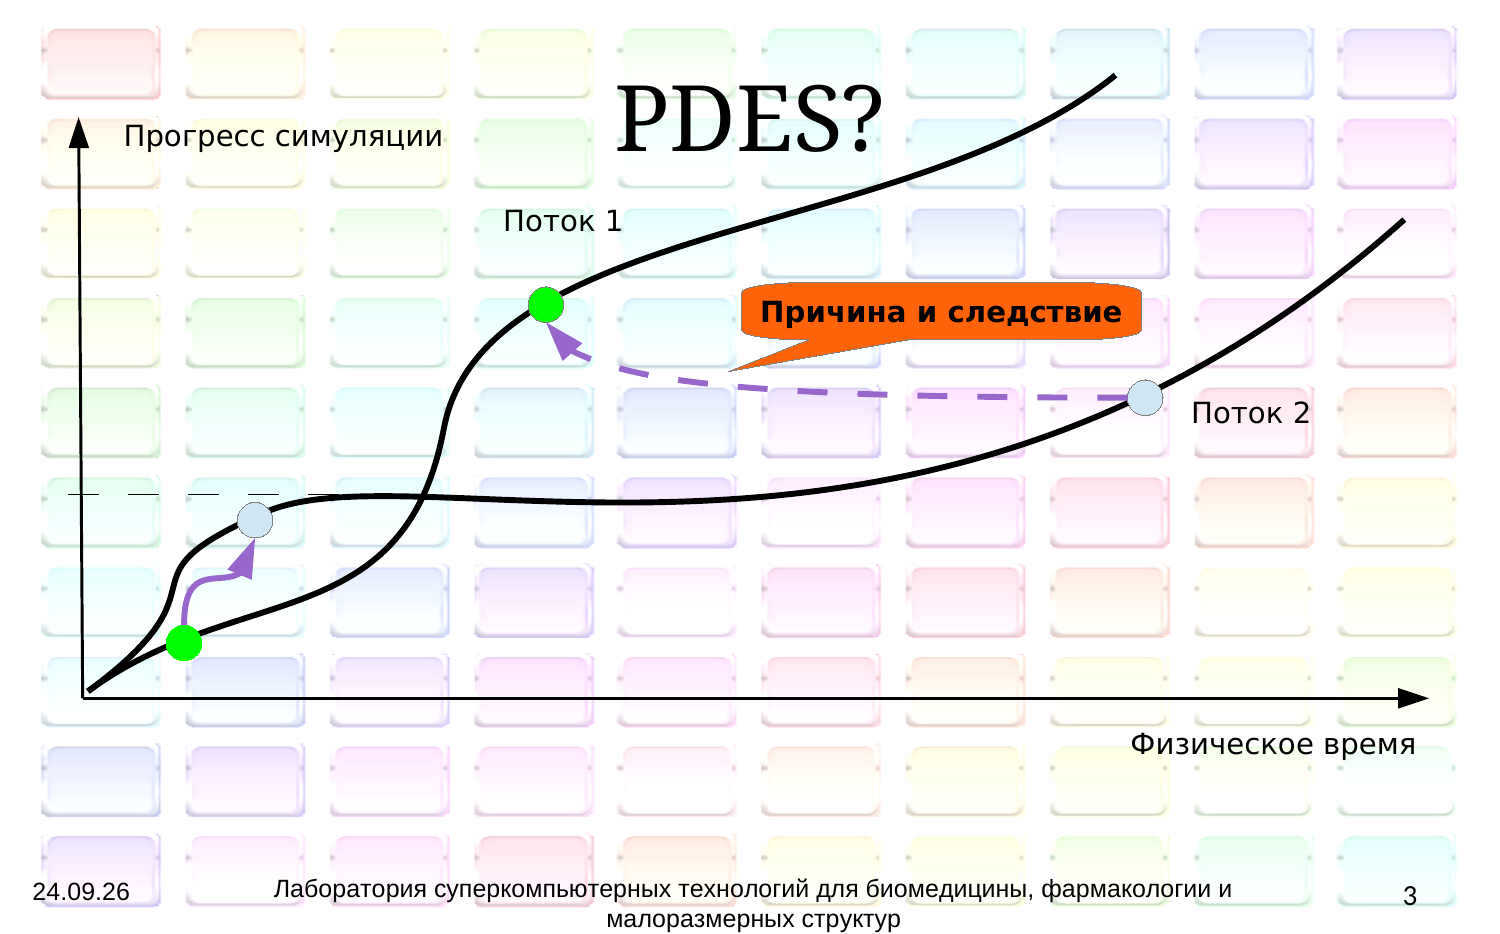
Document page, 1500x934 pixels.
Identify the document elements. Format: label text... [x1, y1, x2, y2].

text_box 14.04.14 [17, 868, 184, 918]
text_box Причина и следствие [728, 282, 1142, 372]
text_box [1127, 379, 1164, 416]
picture [0, 0, 1500, 934]
text_box Поток 1 [486, 193, 640, 247]
title PDES? [75, 37, 1426, 193]
text_box [237, 502, 273, 538]
text_box [528, 286, 564, 323]
text_box Физическое время [1114, 716, 1435, 770]
text_box Прогресс симуляции [107, 108, 461, 161]
text_box Поток 2 [1174, 385, 1328, 439]
text_box Лаборатория суперкомпьютерных технологий для биомедицины, фармакологии и малоразмерных структур [171, 864, 1338, 915]
text_box <номер> [1387, 868, 1473, 918]
text_box [166, 625, 202, 661]
